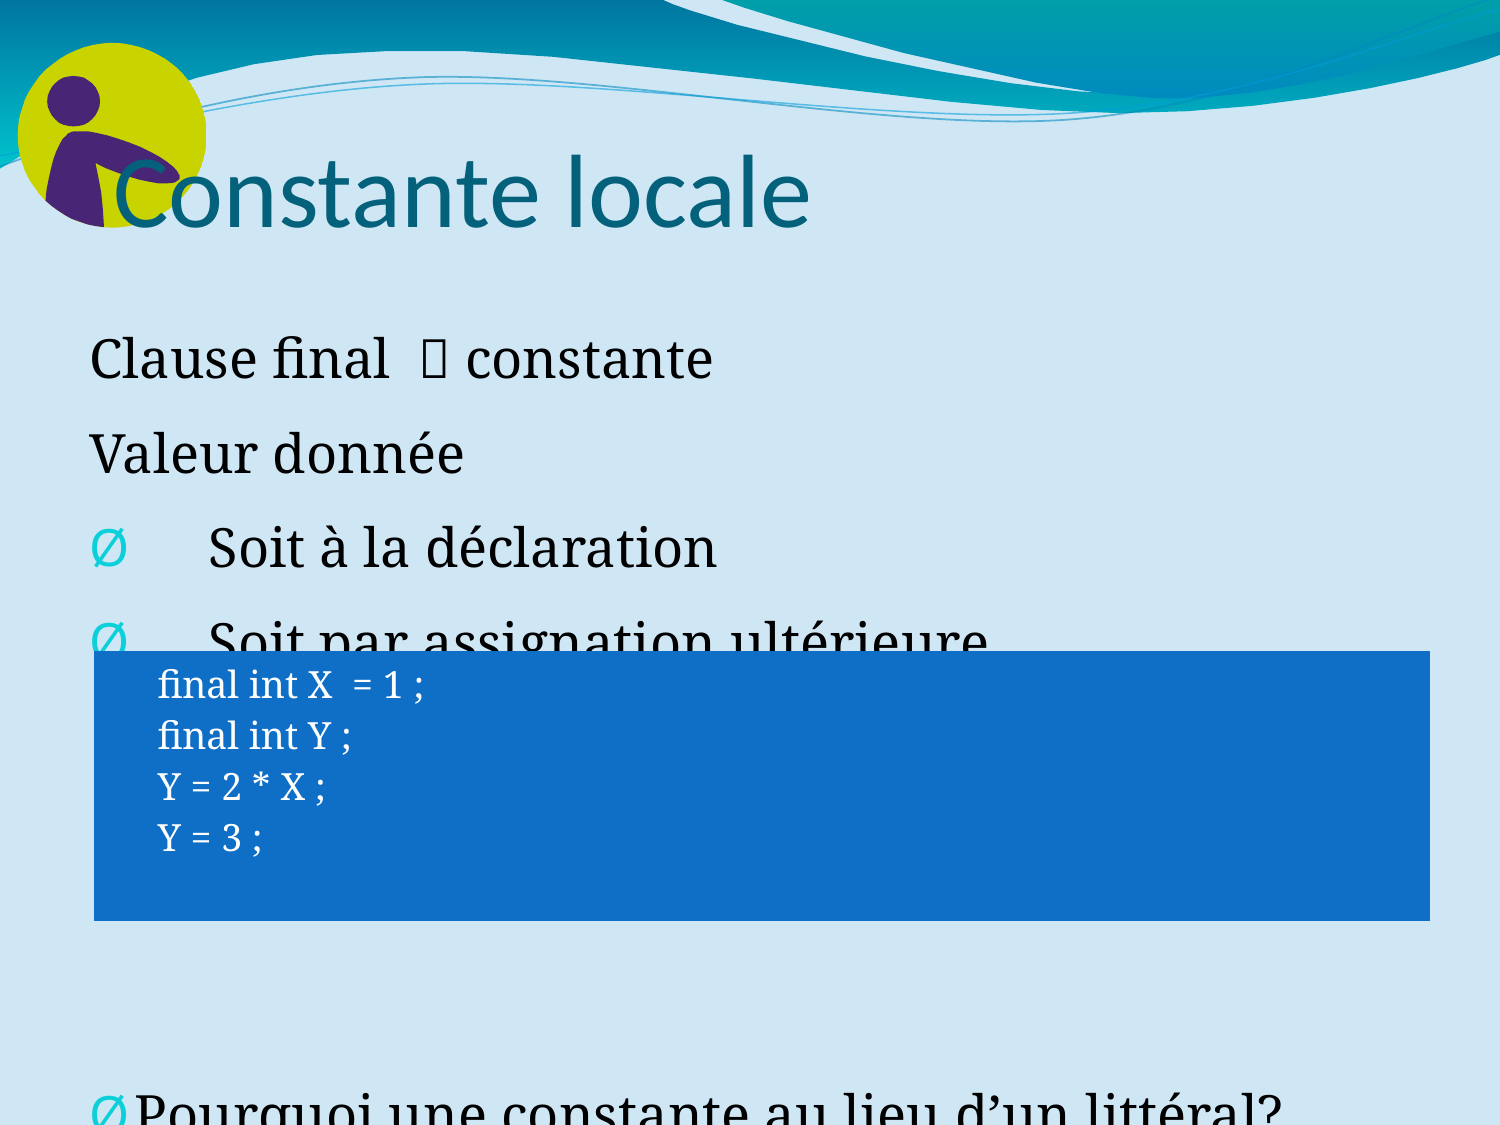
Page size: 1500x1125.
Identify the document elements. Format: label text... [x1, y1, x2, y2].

list Clause final  constante Valeur donnée Soit à la déclaration Soit par assignation ultérieure Pourquoi une constante au lieu d’un littéral? [75, 317, 1425, 1038]
table_header final int X = 1 ; final int Y ; Y = 2 * X ; Y = 3 ; [94, 651, 1430, 921]
title Constante locale [75, 115, 1425, 303]
